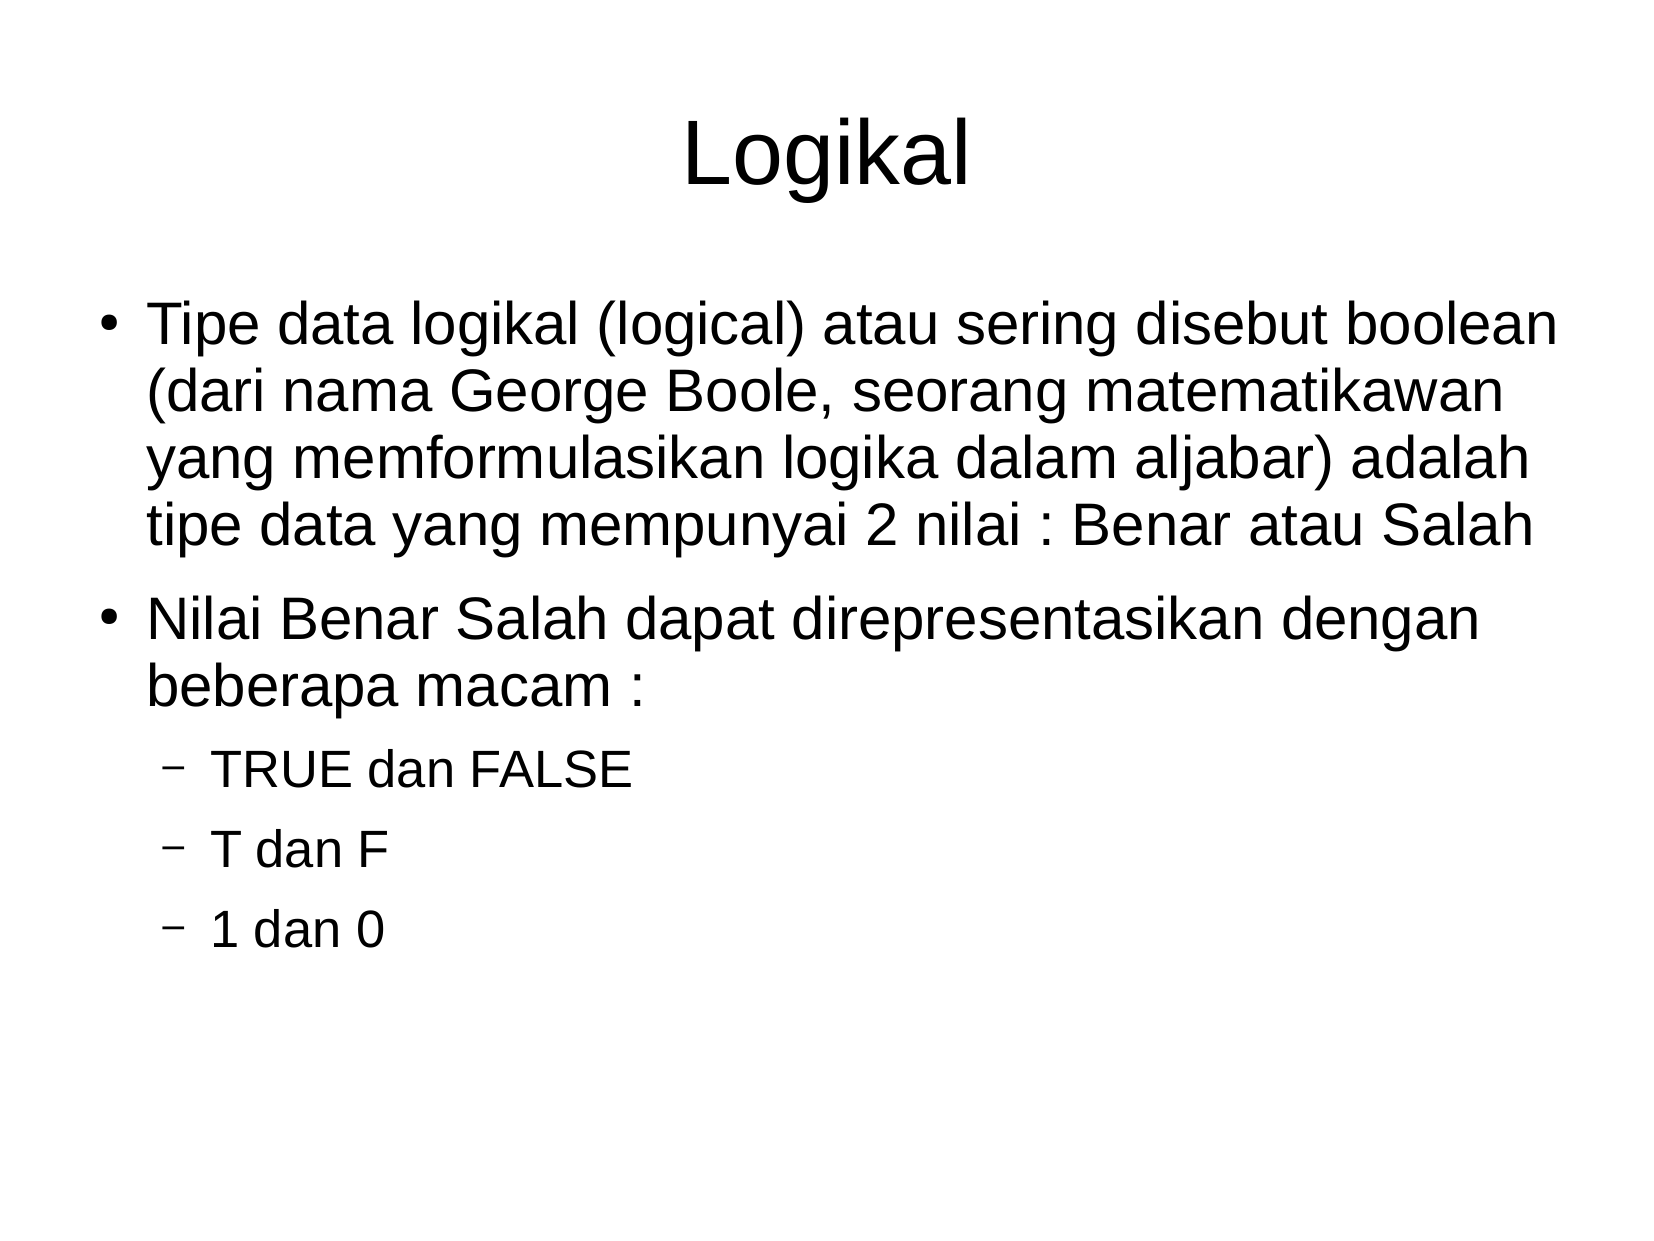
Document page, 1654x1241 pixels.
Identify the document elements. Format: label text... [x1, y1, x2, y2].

title Logikal [82, 49, 1571, 257]
list Tipe data logikal (logical) atau sering disebut boolean (dari nama George Boole, seorang matematikawan yang memformulasikan logika dalam aljabar) adalah tipe data yang mempunyai 2 nilai : Benar atau Salah Nilai Benar Salah dapat direpresentasikan dengan beberapa macam : TRUE dan FALSE T dan F 1 dan 0 [82, 290, 1571, 1010]
